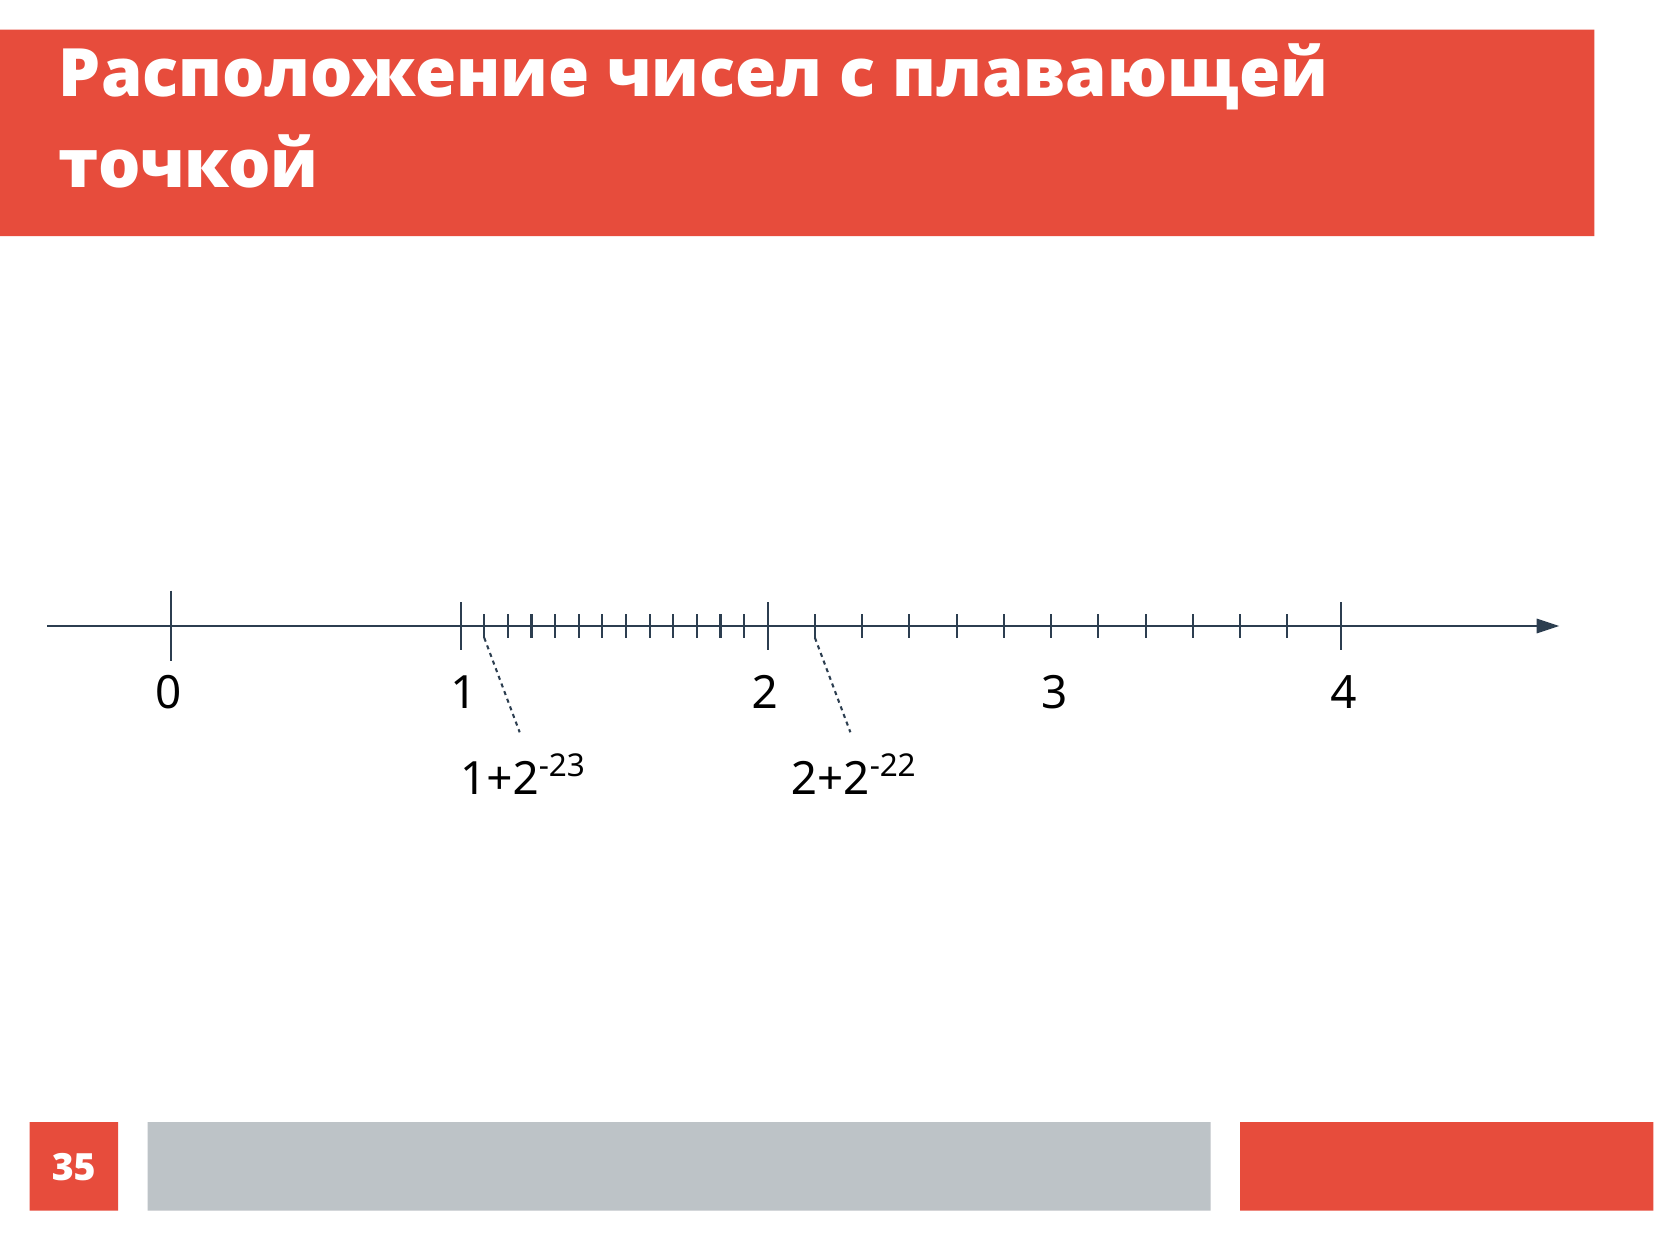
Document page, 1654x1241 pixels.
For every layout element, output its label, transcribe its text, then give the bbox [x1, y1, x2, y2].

title Расположение чисел с плавающей точкой [59, 59, 1595, 207]
text_box 2 [738, 661, 792, 721]
text_box 1+2-23 [496, 744, 550, 804]
text_box 2+2-22 [826, 744, 880, 804]
text_box 3 [1027, 661, 1081, 721]
text_box 4 [1316, 661, 1371, 721]
text_box 1 [437, 661, 491, 721]
text_box 0 [141, 661, 195, 721]
